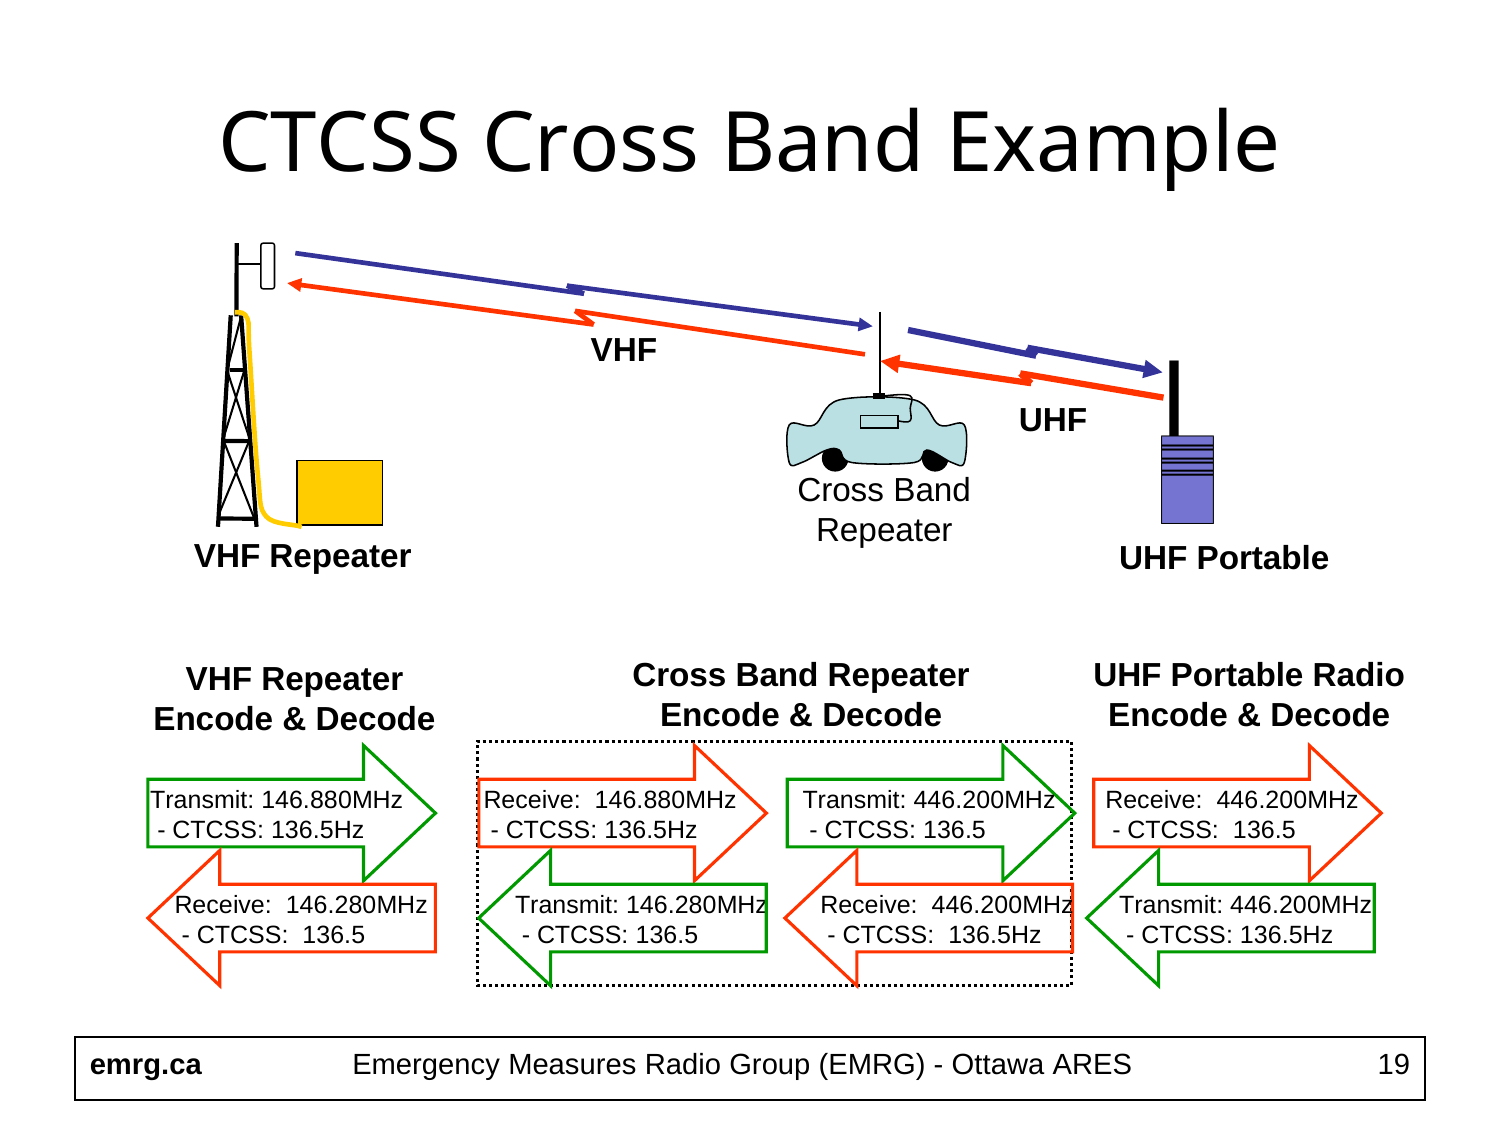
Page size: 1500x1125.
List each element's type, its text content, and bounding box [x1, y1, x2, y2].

text_box [786, 396, 967, 460]
text_box Cross Band Repeater Encode & Decode [617, 645, 986, 741]
text_box Receive: 446.200MHz - CTCSS: 136.5 [1090, 775, 1375, 851]
text_box Transmit: 446.200MHz - CTCSS: 136.5 [787, 775, 1071, 851]
text_box Receive: 146.280MHz - CTCSS: 136.5 [222, 880, 444, 957]
text_box Transmit: 446.200MHz - CTCSS: 136.5Hz [1161, 880, 1388, 957]
title CTCSS Cross Band Example [75, 45, 1426, 233]
text_box Transmit: 146.880MHz - CTCSS: 136.5Hz [135, 775, 419, 851]
text_box Receive: 146.280MHz - CTCSS: 136.5 [159, 880, 433, 957]
text_box Emergency Measures Radio Group (EMRG) - Ottawa ARES [247, 1037, 1238, 1103]
text_box VHF Repeater Encode & Decode [138, 649, 451, 745]
picture [1160, 360, 1215, 526]
text_box VHF [575, 320, 673, 377]
text_box VHF Repeater [179, 526, 427, 583]
text_box Receive: 446.200MHz - CTCSS: 136.5Hz [805, 880, 1090, 957]
text_box Transmit: 446.200MHz - CTCSS: 136.5Hz [1104, 880, 1372, 957]
text_box Transmit: 146.280MHz - CTCSS: 136.5 [500, 880, 764, 957]
text_box UHF Portable Radio Encode & Decode [1078, 645, 1421, 741]
text_box Cross Band Repeater [749, 460, 1019, 556]
text_box [297, 460, 383, 526]
text_box Transmit: 146.280MHz - CTCSS: 136.5 [553, 880, 784, 957]
text_box UHF Portable [1104, 528, 1345, 584]
text_box Receive: 146.880MHz - CTCSS: 136.5Hz [468, 775, 753, 851]
text_box <number> [1246, 1037, 1426, 1103]
text_box UHF [1004, 390, 1103, 447]
